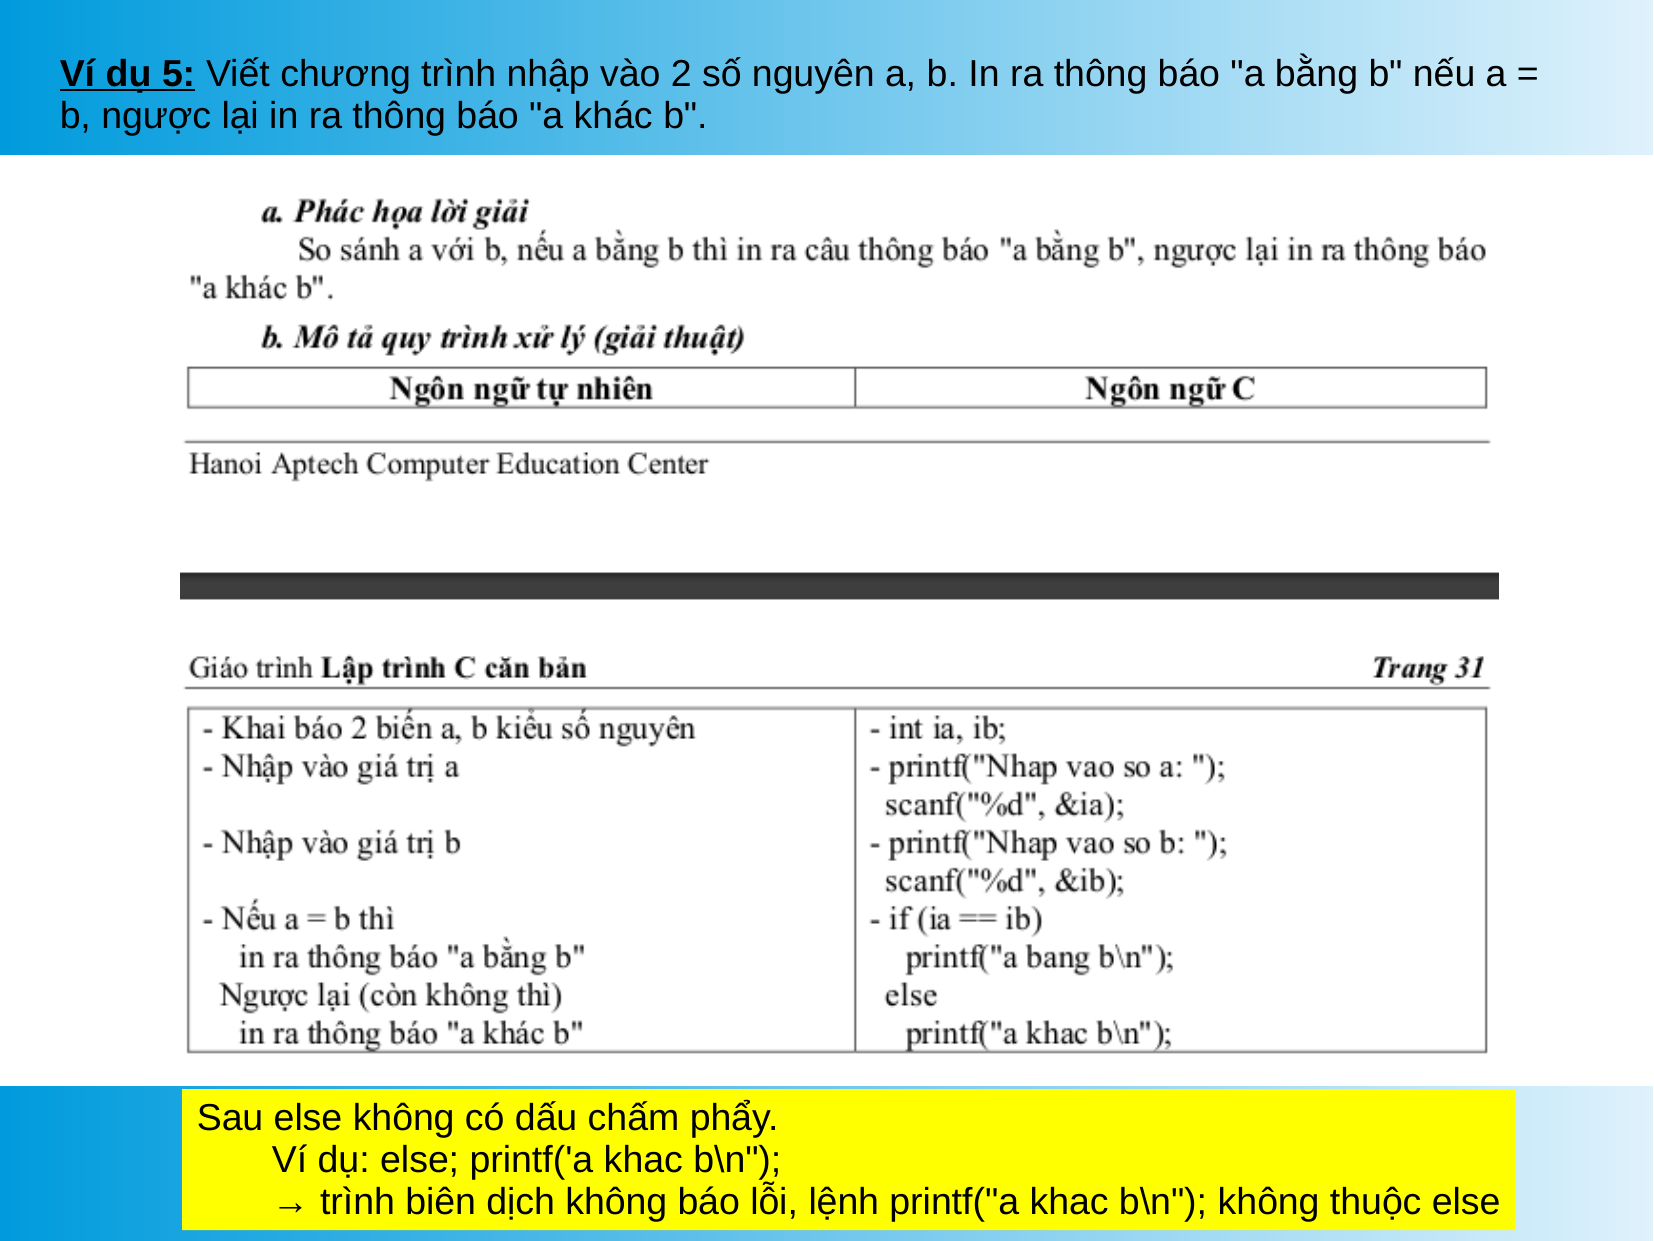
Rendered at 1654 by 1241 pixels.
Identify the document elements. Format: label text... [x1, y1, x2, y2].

text_box Sau else không có dấu chấm phẩy. Ví dụ: else; printf('a khac b\n"); → trình biên dịch không báo lỗi, lệnh printf("a khac b\n"); không thuộc else [182, 1089, 1516, 1231]
picture [180, 188, 1499, 1066]
text_box Ví dụ 5: Viết chương trình nhập vào 2 số nguyên a, b. In ra thông báo "a bằng b" nếu a = b, ngược lại in ra thông báo "a khác b". [45, 45, 1590, 144]
